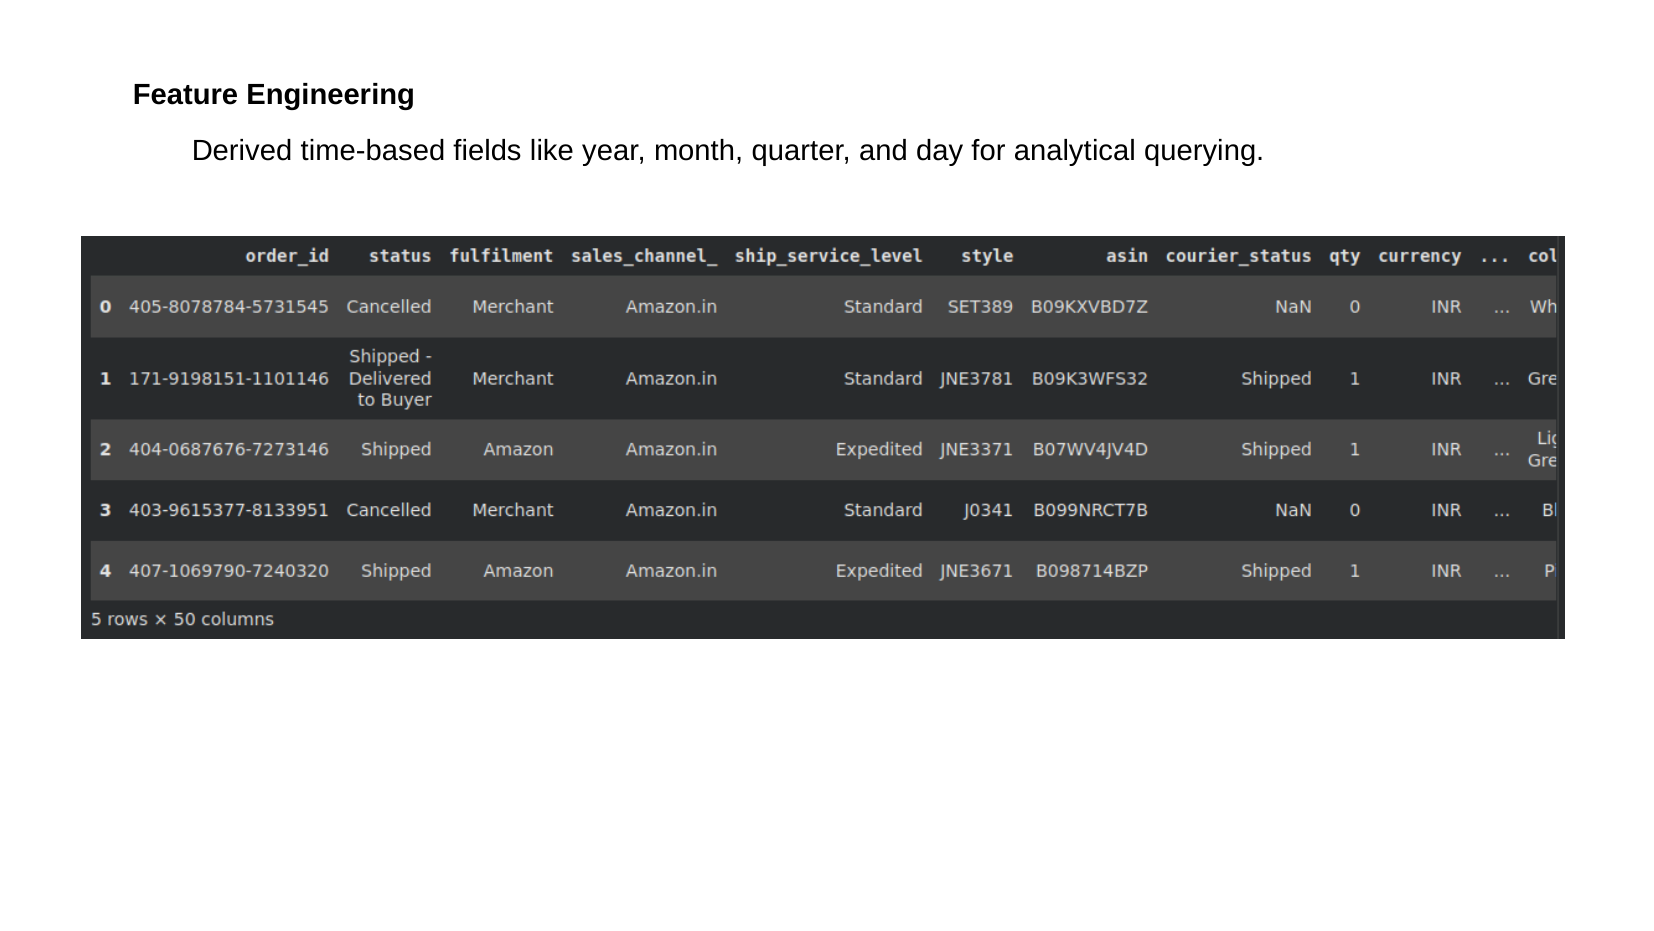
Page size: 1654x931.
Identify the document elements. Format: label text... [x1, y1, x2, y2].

text_box Derived time-based fields like year, month, quarter, and day for analytical querying. [177, 126, 1418, 178]
text_box Feature Engineering [118, 70, 443, 119]
picture [81, 236, 1565, 639]
